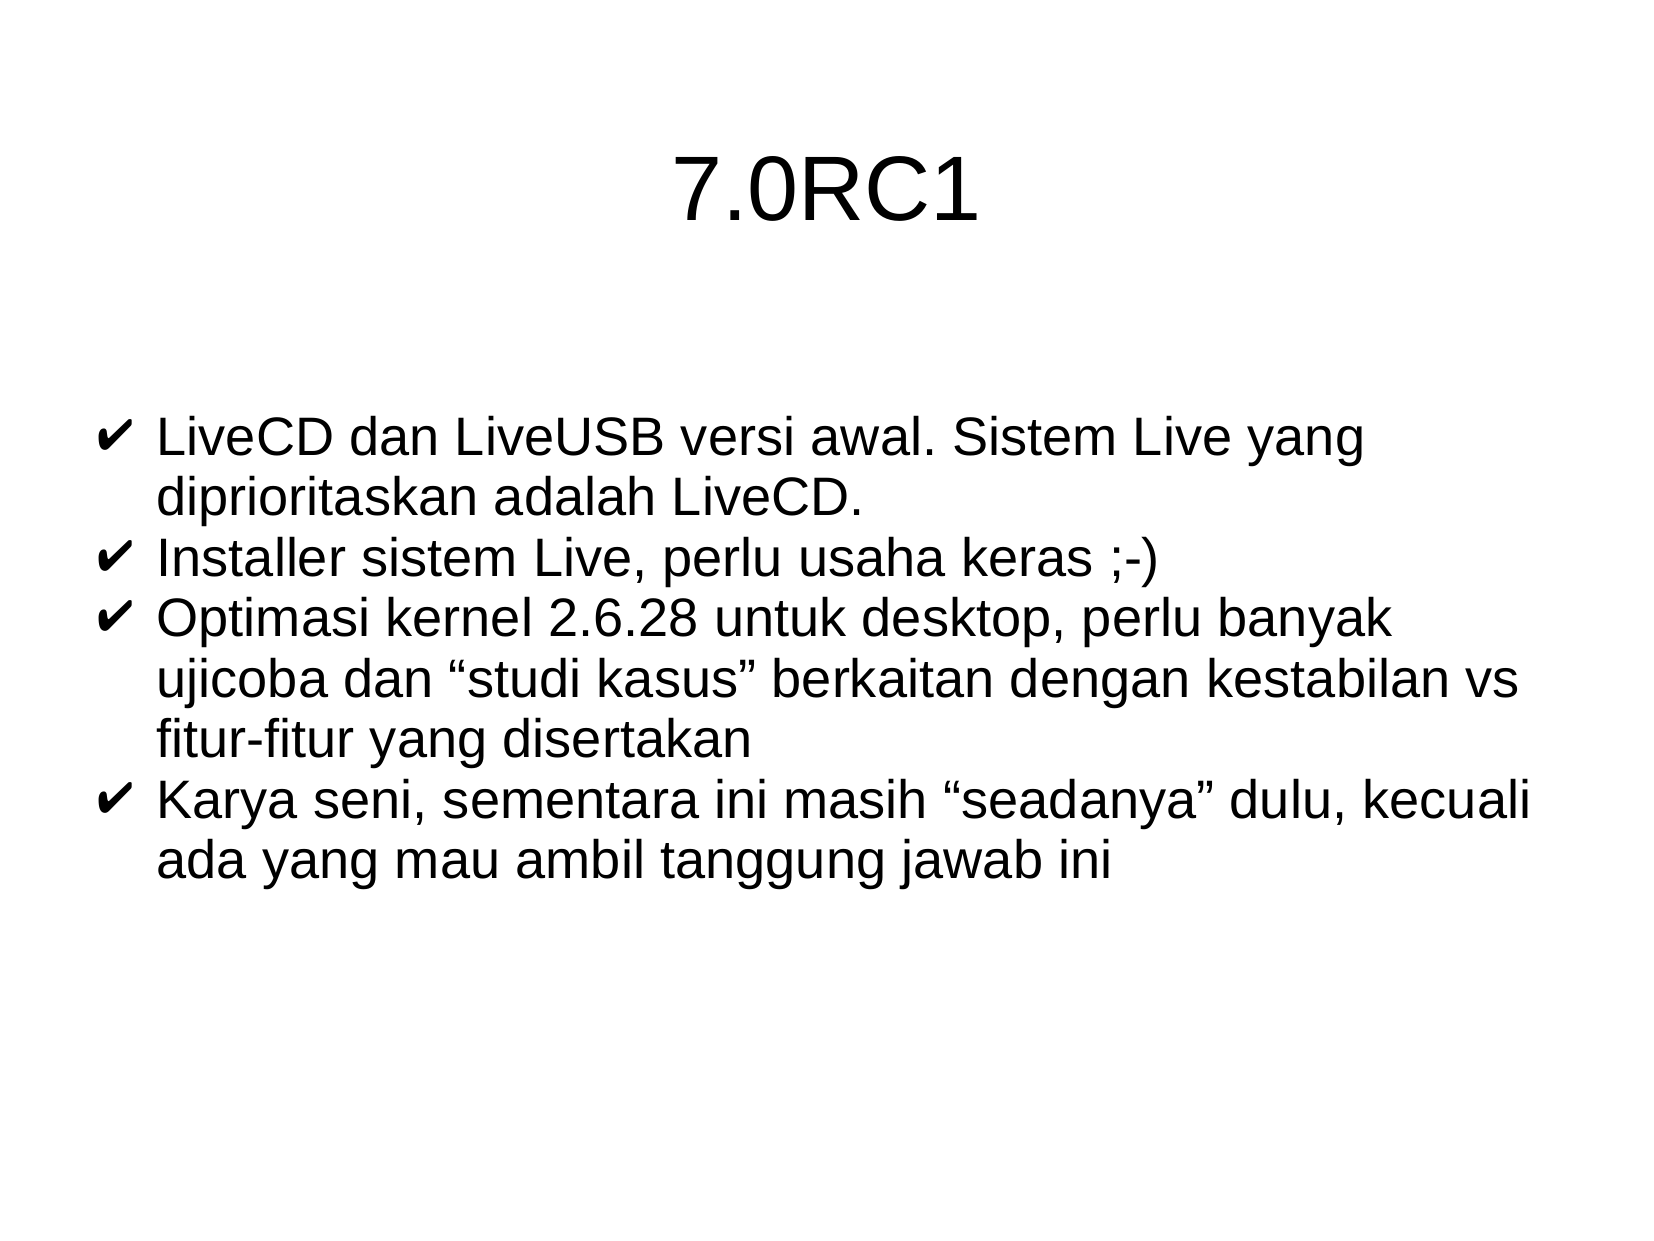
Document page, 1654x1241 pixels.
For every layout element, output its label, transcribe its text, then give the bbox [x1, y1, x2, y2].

subtitle LiveCD dan LiveUSB versi awal. Sistem Live yang diprioritaskan adalah LiveCD. Installer sistem Live, perlu usaha keras ;-) Optimasi kernel 2.6.28 untuk desktop, perlu banyak ujicoba dan “studi kasus” berkaitan dengan kestabilan vs fitur-fitur yang disertakan Karya seni, sementara ini masih “seadanya” dulu, kecuali ada yang mau ambil tanggung jawab ini [82, 187, 1571, 1109]
title 7.0RC1 [82, 84, 1571, 187]
